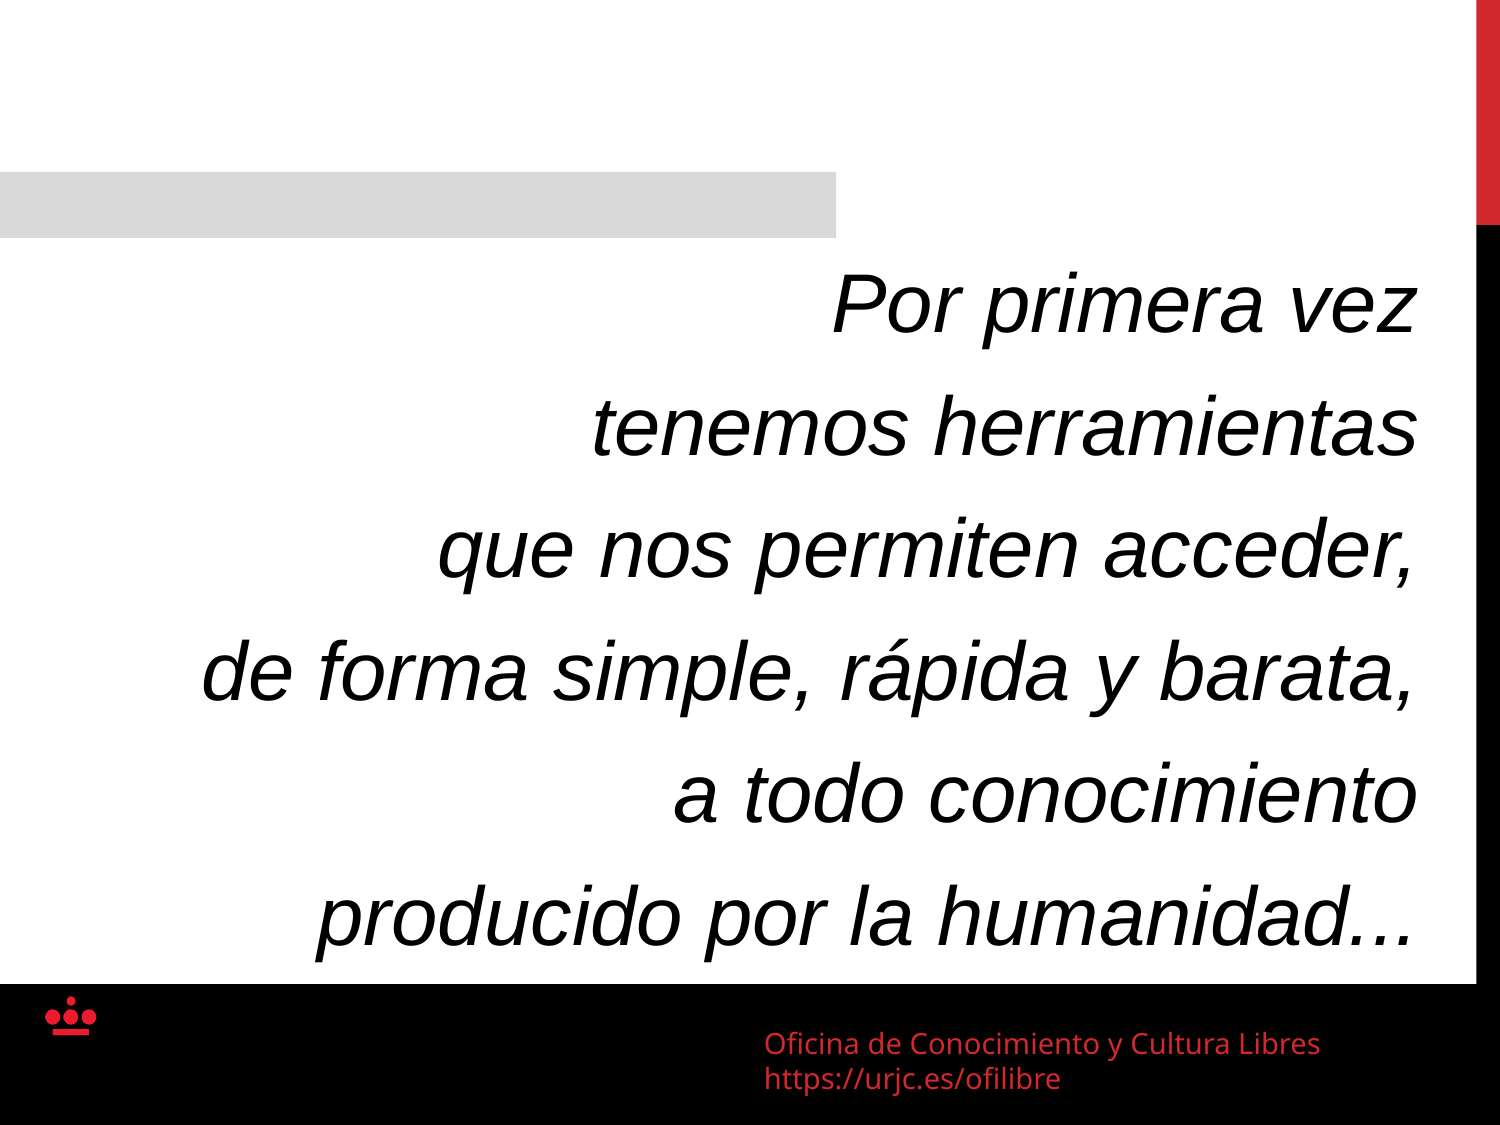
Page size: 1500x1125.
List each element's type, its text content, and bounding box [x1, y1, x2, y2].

picture [45, 996, 341, 1111]
text_box [0, 24, 1326, 238]
text_box Por primera vez tenemos herramientas que nos permiten acceder, de forma simple, rápida y barata, a todo conocimiento producido por la humanidad... [75, 249, 1434, 971]
text_box [0, 984, 1500, 1125]
title [75, 172, 1026, 249]
text_box Oficina de Conocimiento y Cultura Libres https://urjc.es/ofilibre [748, 1017, 1500, 1125]
